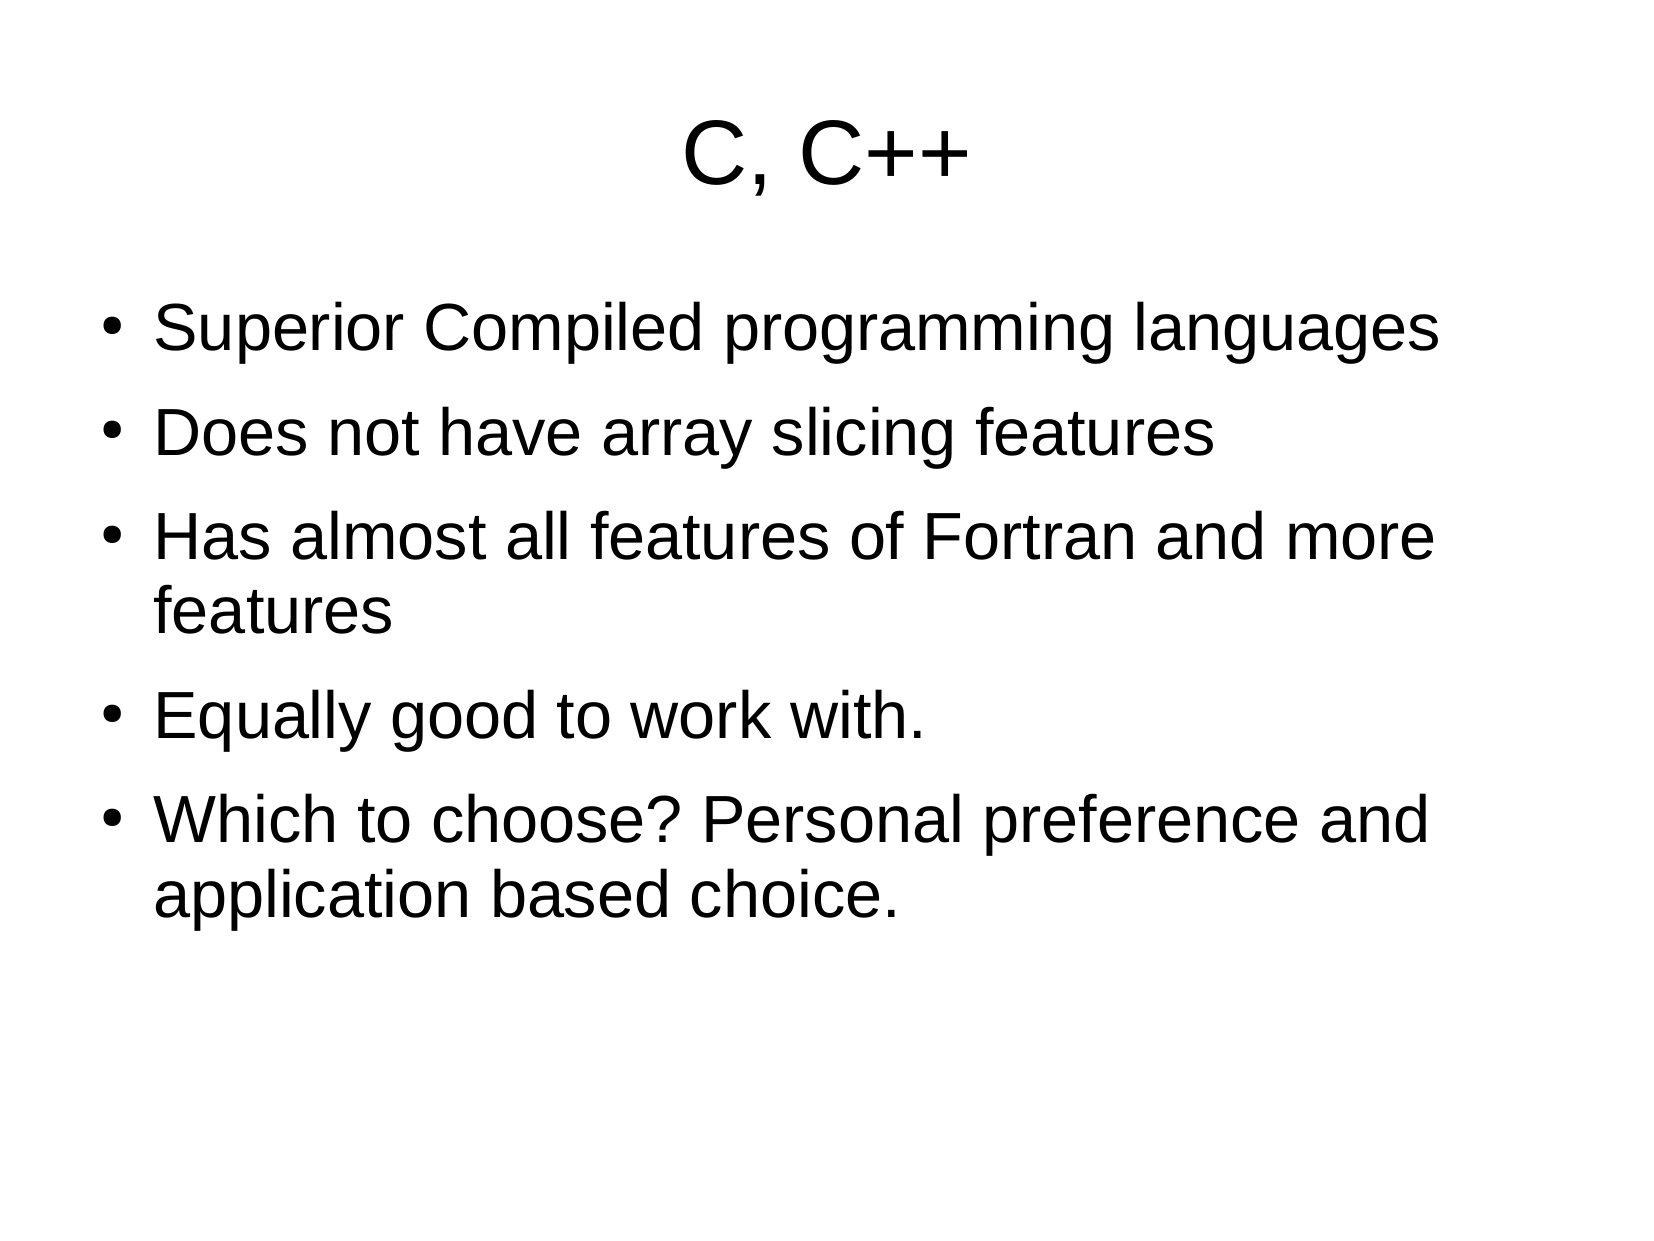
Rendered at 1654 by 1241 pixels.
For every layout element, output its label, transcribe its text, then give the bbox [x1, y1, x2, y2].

list Superior Compiled programming languages Does not have array slicing features Has almost all features of Fortran and more features Equally good to work with. Which to choose? Personal preference and application based choice. [82, 290, 1571, 1010]
title C, C++ [82, 49, 1571, 257]
